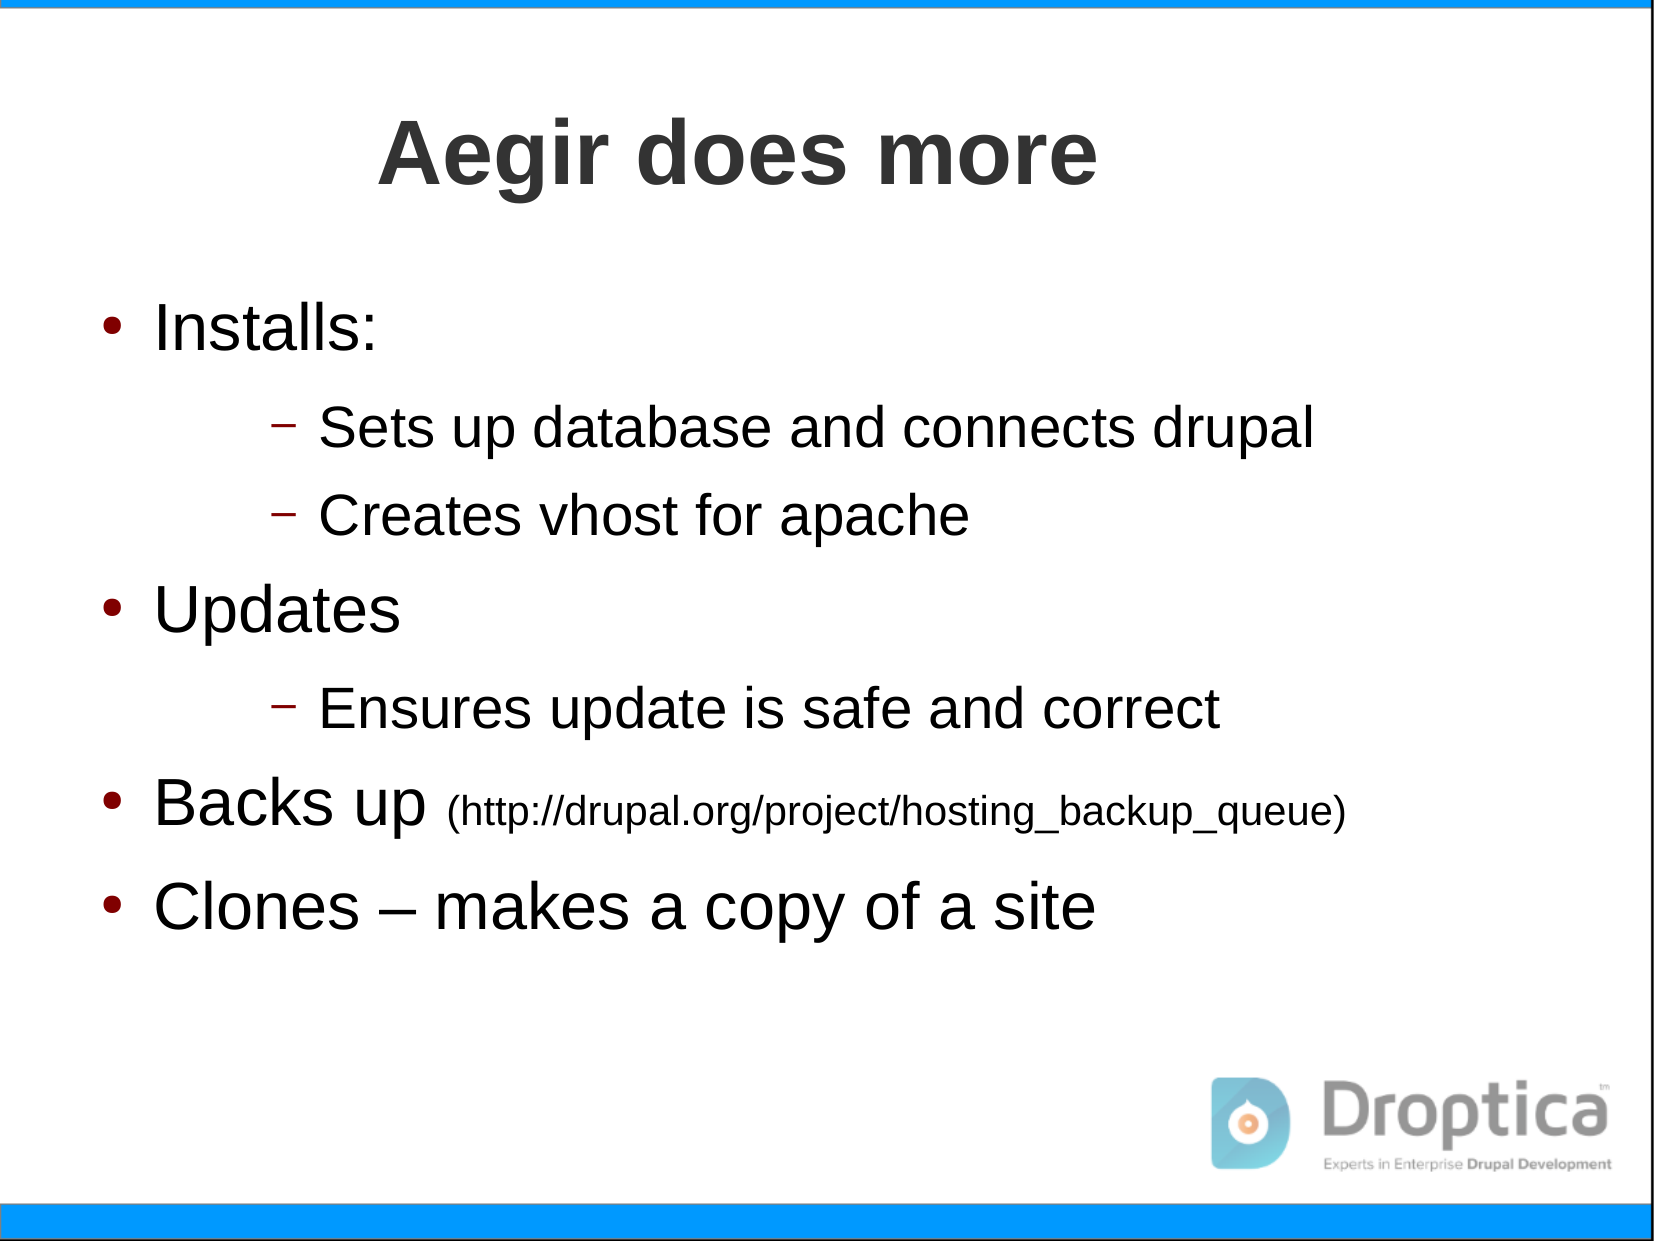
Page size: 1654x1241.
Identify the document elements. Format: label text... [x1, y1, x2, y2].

title Aegir does more [59, 49, 1418, 257]
list Installs: Sets up database and connects drupal Creates vhost for apache Updates Ensures update is safe and correct Backs up (http://drupal.org/project/hosting_backup_queue) Clones – makes a copy of a site [82, 290, 1418, 1010]
picture [0, 0, 1654, 1241]
